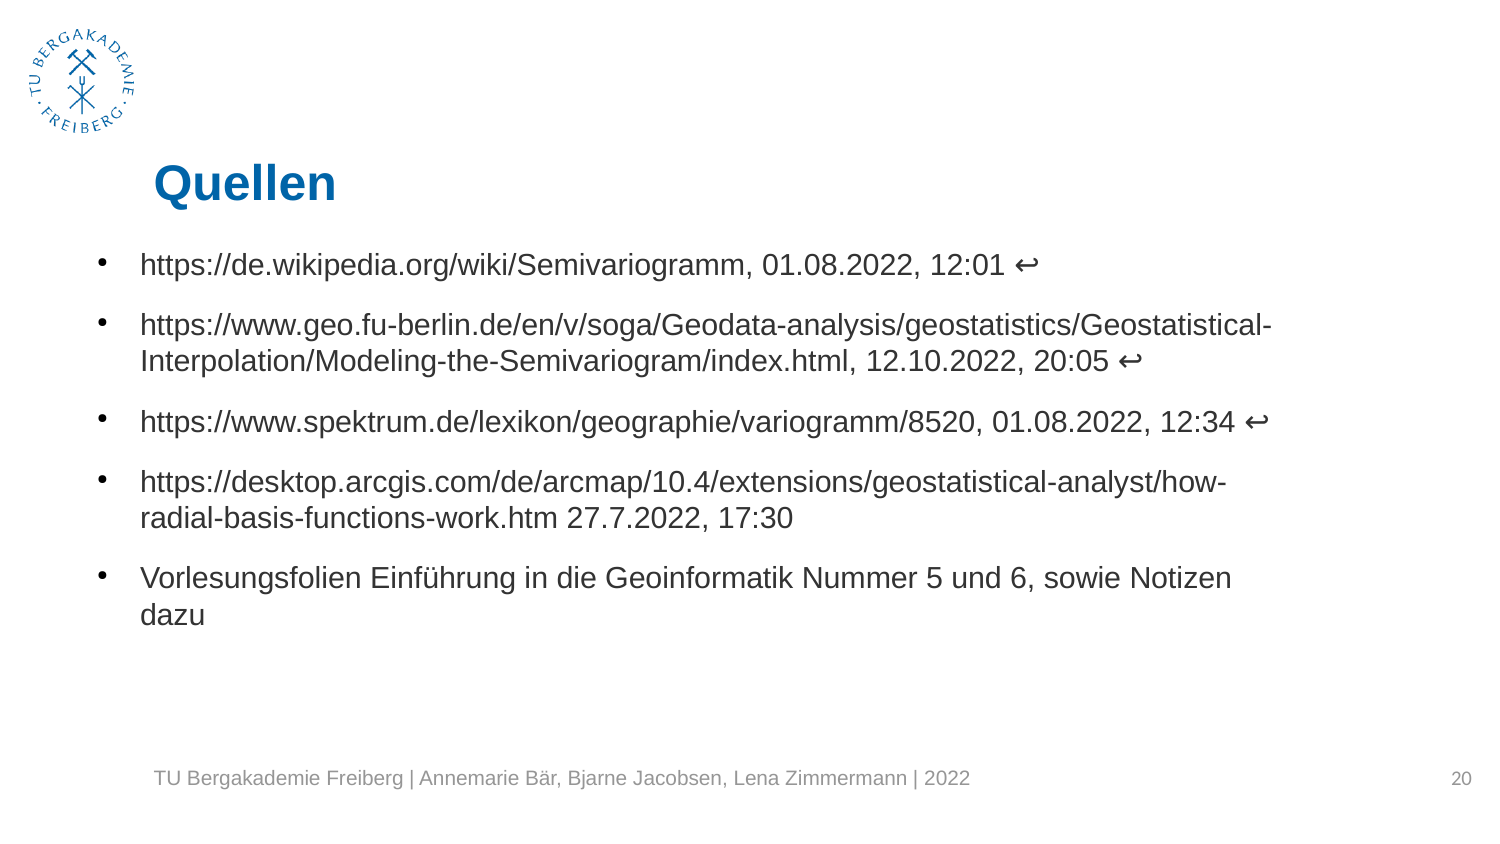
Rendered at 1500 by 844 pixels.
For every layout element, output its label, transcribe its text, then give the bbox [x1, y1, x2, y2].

list https://de.wikipedia.org/wiki/Semivariogramm, 01.08.2022, 12:01 ↩ https://www.geo.fu-berlin.de/en/v/soga/Geodata-analysis/geostatistics/Geostatistical-Interpolation/Modeling-the-Semivariogram/index.html, 12.10.2022, 20:05 ↩︎ https://www.spektrum.de/lexikon/geographie/variogramm/8520, 01.08.2022, 12:34 ↩︎ https://desktop.arcgis.com/de/arcmap/10.4/extensions/geostatistical-analyst/how-radial-basis-functions-work.htm 27.7.2022, 17:30 Vorlesungsfolien Einführung in die Geoinformatik Nummer 5 und 6, sowie Notizen dazu [82, 244, 1282, 706]
footer TU Bergakademie Freiberg | Annemarie Bär, Bjarne Jacobsen, Lena Zimmermann | 2022 [153, 764, 1353, 824]
slide_number <Foliennummer> [1352, 764, 1473, 825]
picture [29, 29, 134, 133]
list Quellen [153, 150, 1353, 221]
